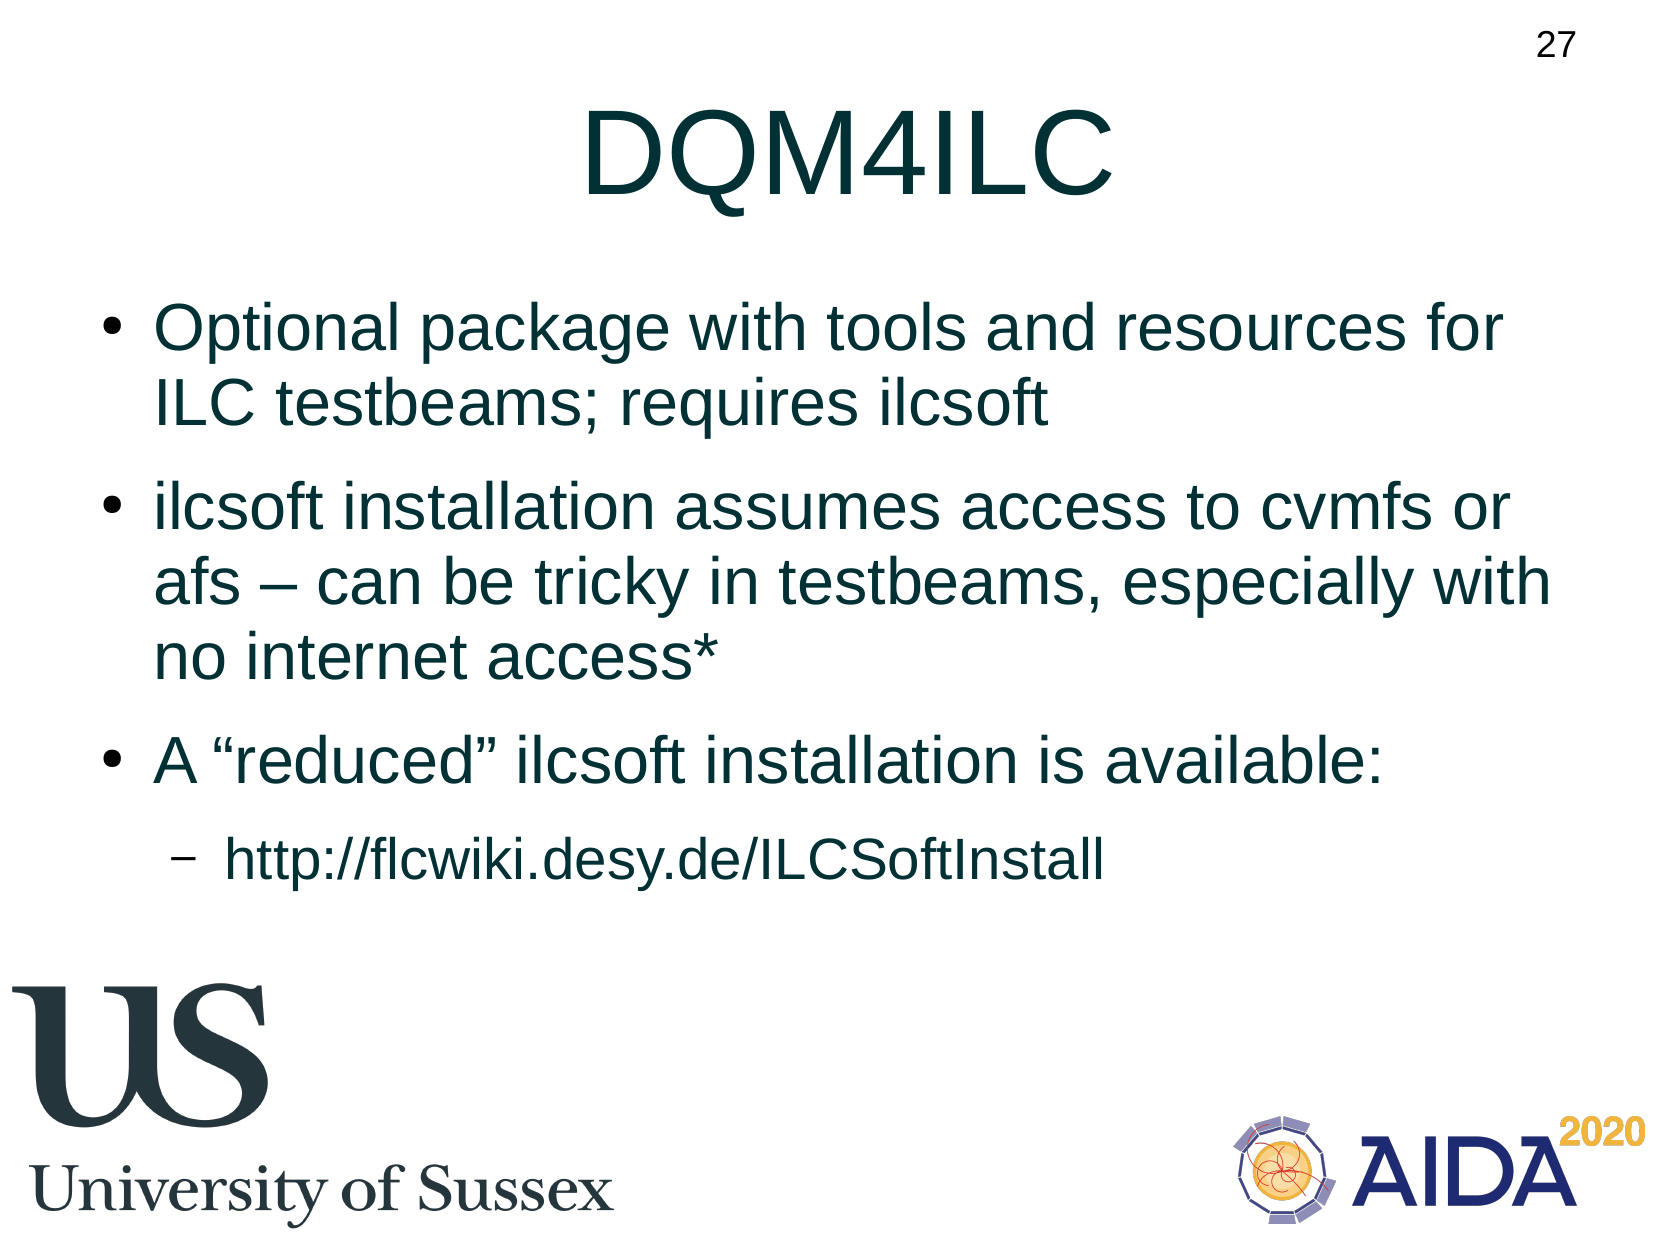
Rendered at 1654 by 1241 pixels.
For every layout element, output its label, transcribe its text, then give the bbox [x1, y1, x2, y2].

list Optional package with tools and resources for ILC testbeams; requires ilcsoft ilcsoft installation assumes access to cvmfs or afs – can be tricky in testbeams, especially with no internet access* A “reduced” ilcsoft installation is available: http://flcwiki.desy.de/ILCSoftInstall [82, 290, 1571, 957]
text_box <number> [1521, 16, 1654, 84]
picture [11, 982, 615, 1229]
title DQM4ILC [82, 49, 1571, 257]
picture [1233, 1116, 1645, 1224]
